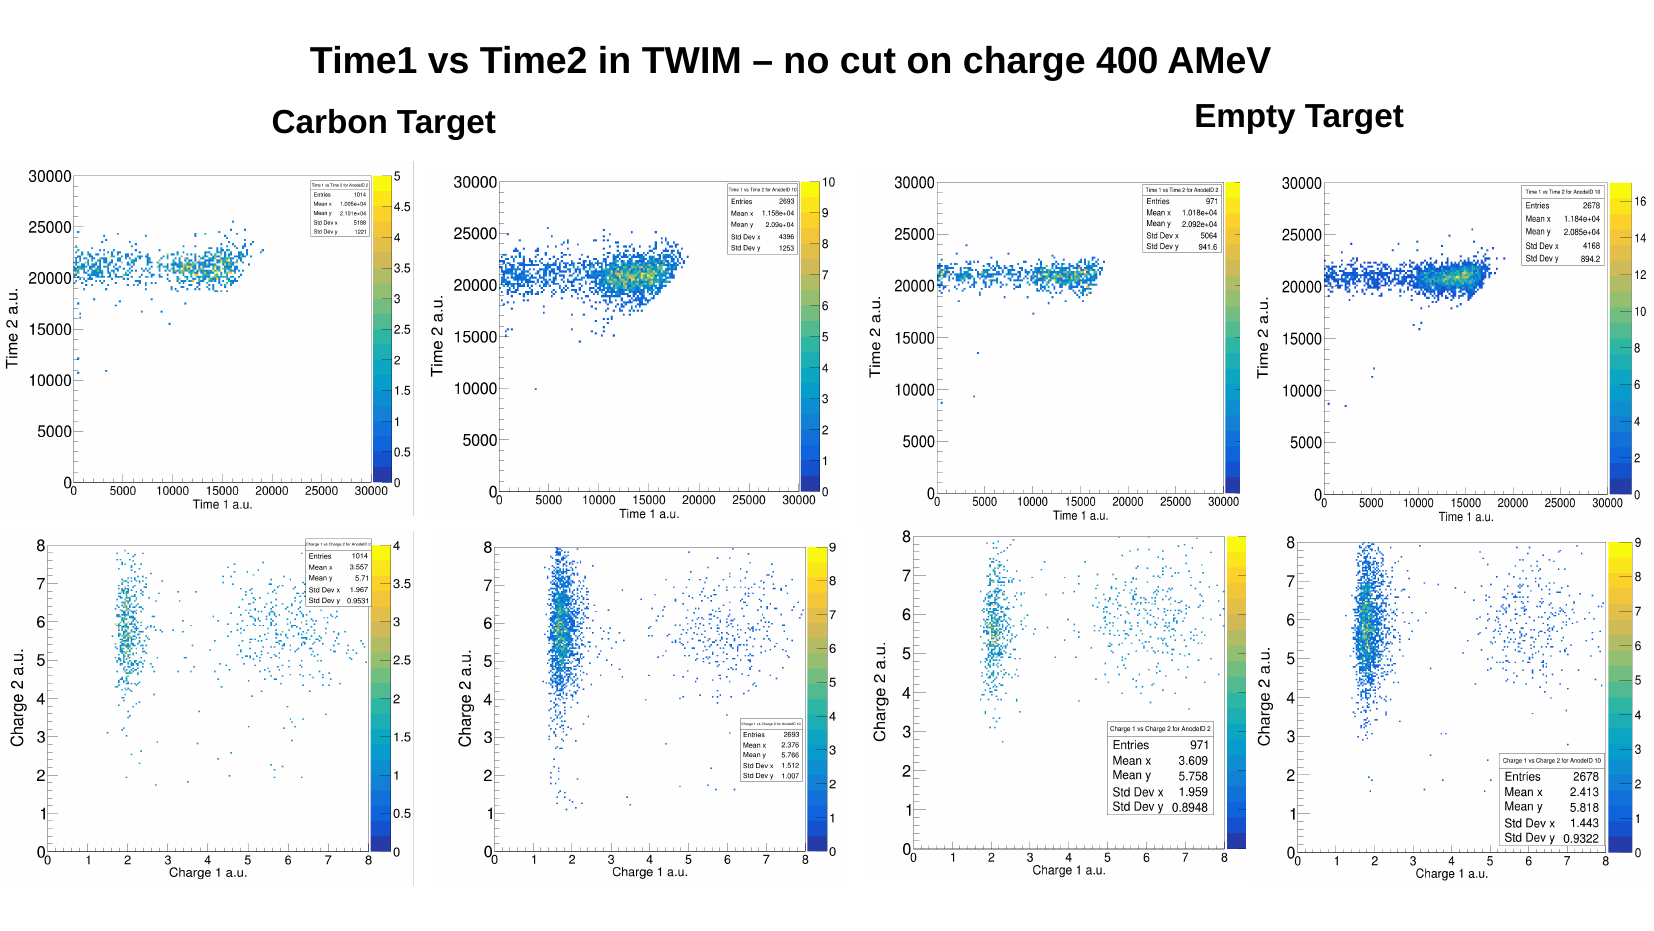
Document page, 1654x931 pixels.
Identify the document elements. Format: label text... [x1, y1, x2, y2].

picture [0, 161, 414, 516]
picture [431, 531, 845, 886]
text_box Empty Target [974, 89, 1625, 142]
text_box Time1 vs Time2 in TWIM – no cut on charge 400 AMeV [295, 31, 1359, 89]
picture [0, 531, 414, 886]
picture [856, 171, 1654, 886]
picture [425, 168, 839, 523]
text_box Carbon Target [59, 95, 709, 148]
